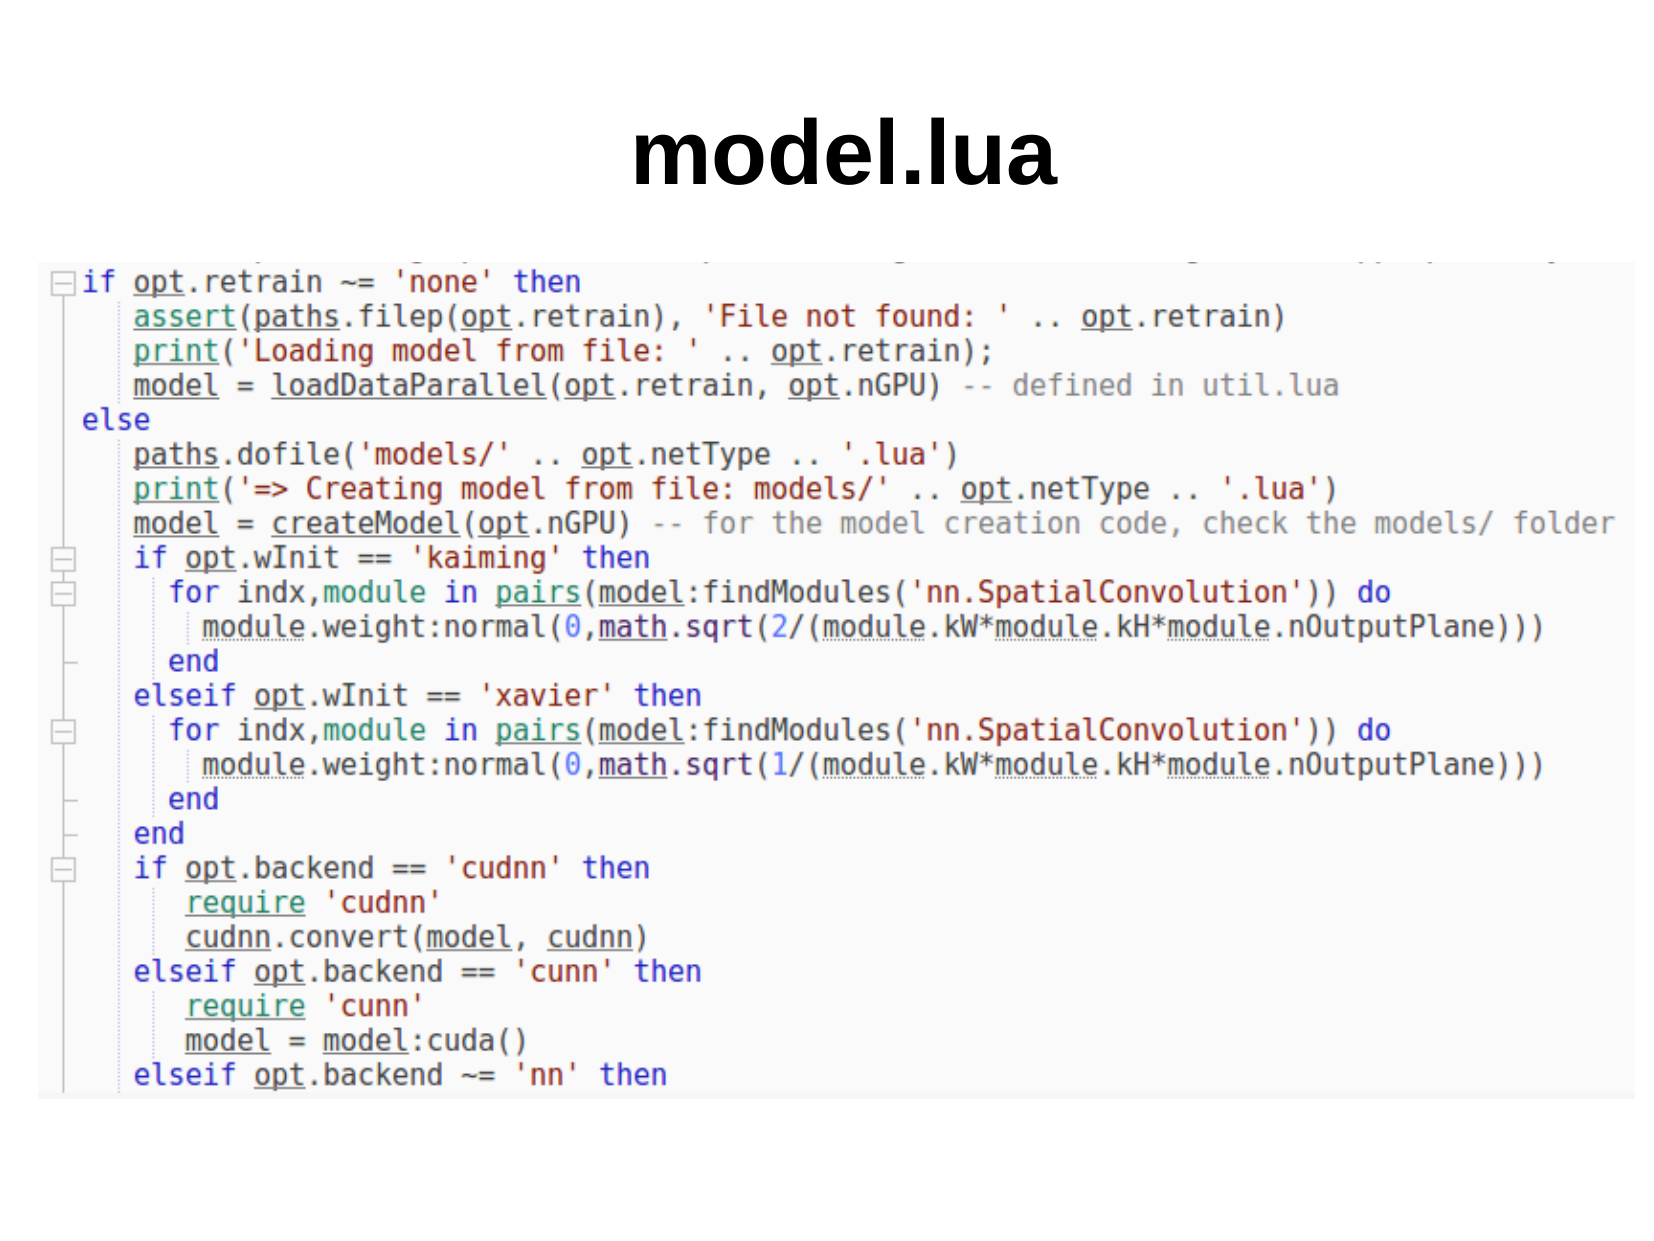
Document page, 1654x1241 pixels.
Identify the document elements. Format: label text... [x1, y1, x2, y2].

title model.lua [82, 49, 1571, 257]
picture [38, 262, 1635, 1099]
